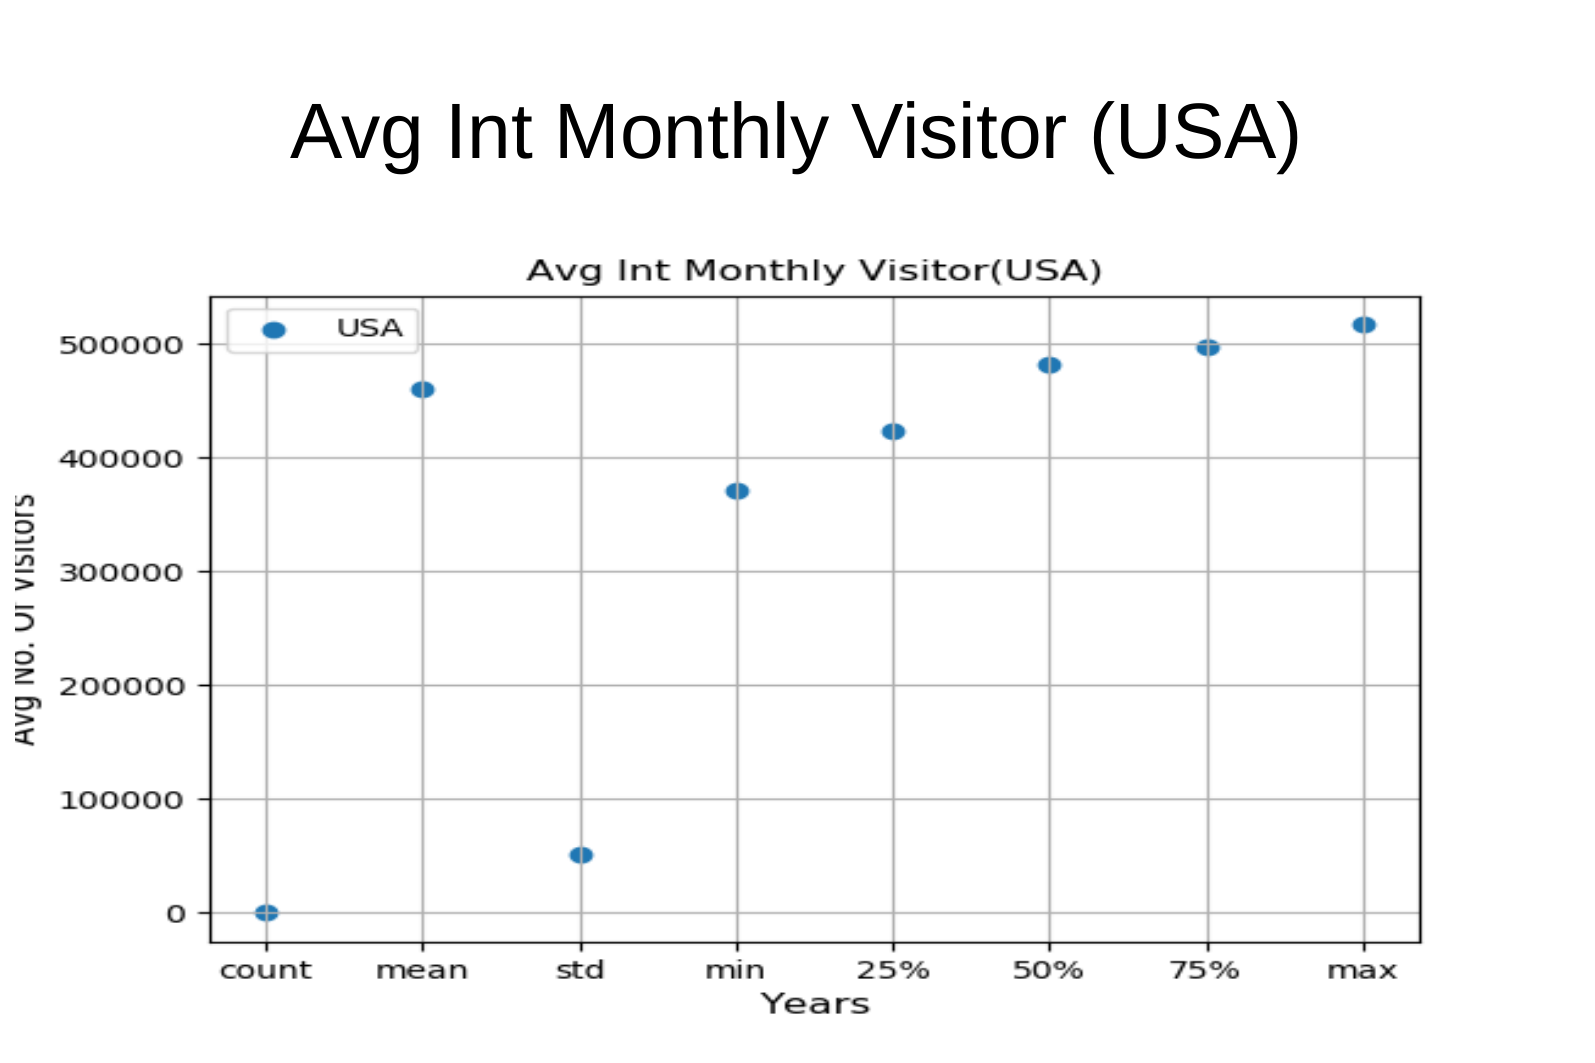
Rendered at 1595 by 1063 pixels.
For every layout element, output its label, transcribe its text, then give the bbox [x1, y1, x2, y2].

picture [15, 195, 1576, 1036]
title Avg Int Monthly Visitor (USA) [79, 42, 1515, 195]
